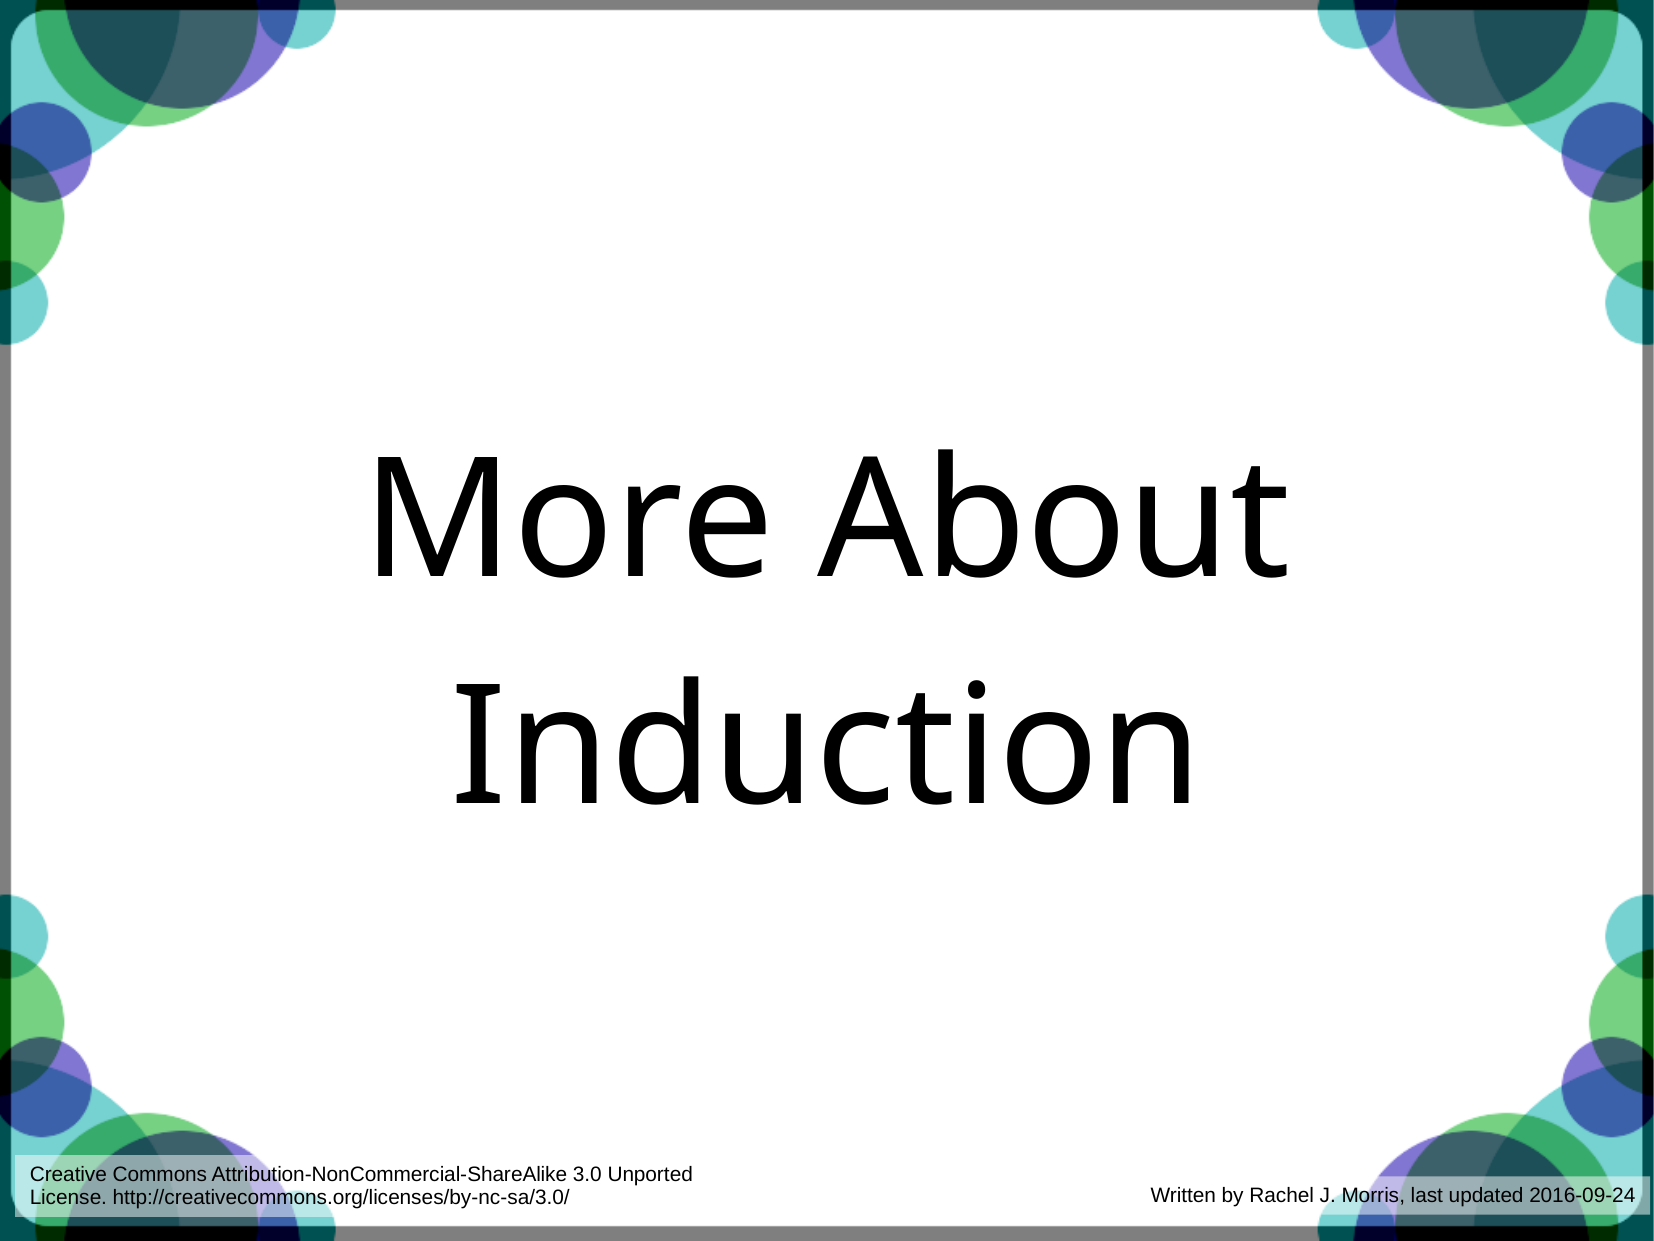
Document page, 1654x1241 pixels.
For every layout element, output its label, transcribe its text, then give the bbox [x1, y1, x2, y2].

text_box Creative Commons Attribution-NonCommercial-ShareAlike 3.0 Unported License. http://creativecommons.org/licenses/by-nc-sa/3.0/ [15, 1155, 766, 1217]
picture [0, 0, 1654, 1241]
text_box Written by Rachel J. Morris, last updated 2016-09-24 [840, 1176, 1651, 1215]
title More About Induction [82, 521, 1571, 729]
